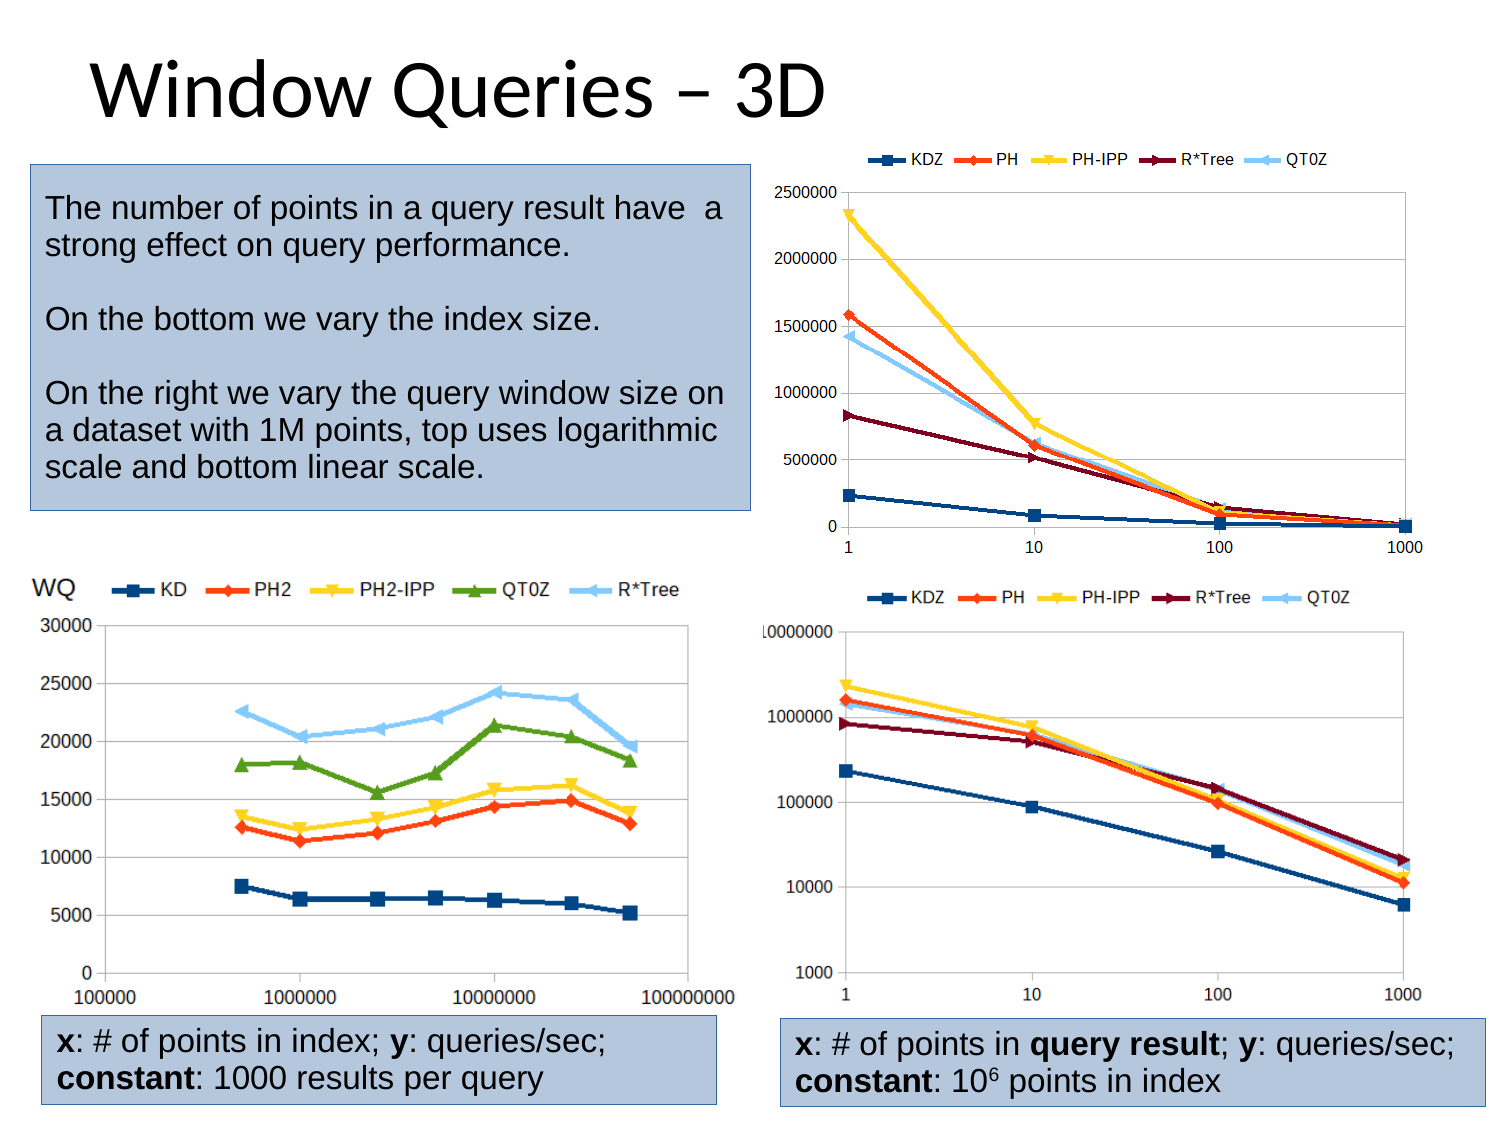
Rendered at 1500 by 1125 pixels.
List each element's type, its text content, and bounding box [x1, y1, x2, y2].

picture [760, 137, 1436, 565]
picture [25, 544, 750, 1018]
text_box Window Queries – 3D [75, 12, 1425, 155]
text_box The number of points in a query result have a strong effect on query performance. On the bottom we vary the index size. On the right we vary the query window size on a dataset with 1M points, top uses logarithmic scale and bottom linear scale. [30, 164, 751, 511]
text_box x: # of points in index; y: queries/sec; constant: 1000 results per query [41, 1015, 717, 1105]
picture [763, 574, 1455, 1013]
text_box x: # of points in query result; y: queries/sec; constant: 106 points in index [780, 1018, 1486, 1107]
